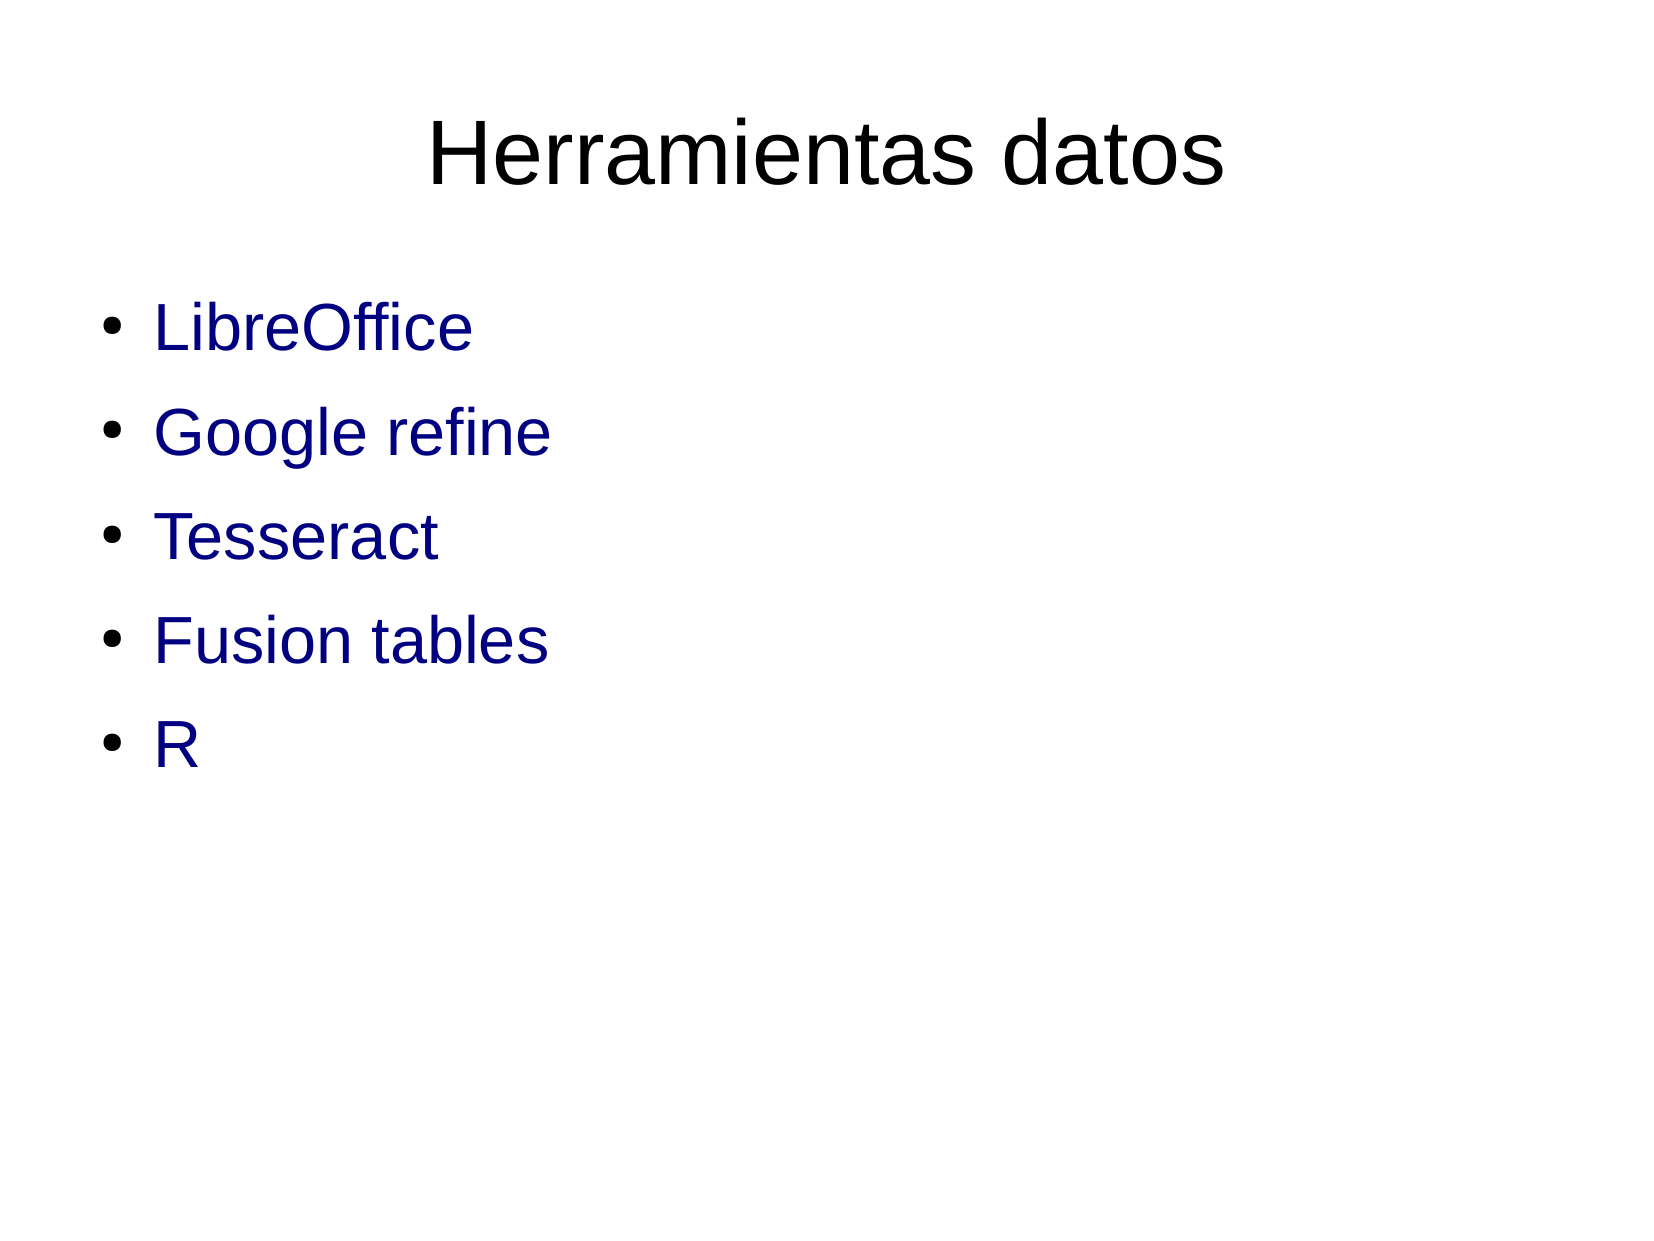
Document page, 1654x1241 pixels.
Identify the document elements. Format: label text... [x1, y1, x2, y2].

title Herramientas datos [82, 49, 1571, 257]
list LibreOffice Google refine Tesseract Fusion tables R [82, 290, 1538, 1010]
